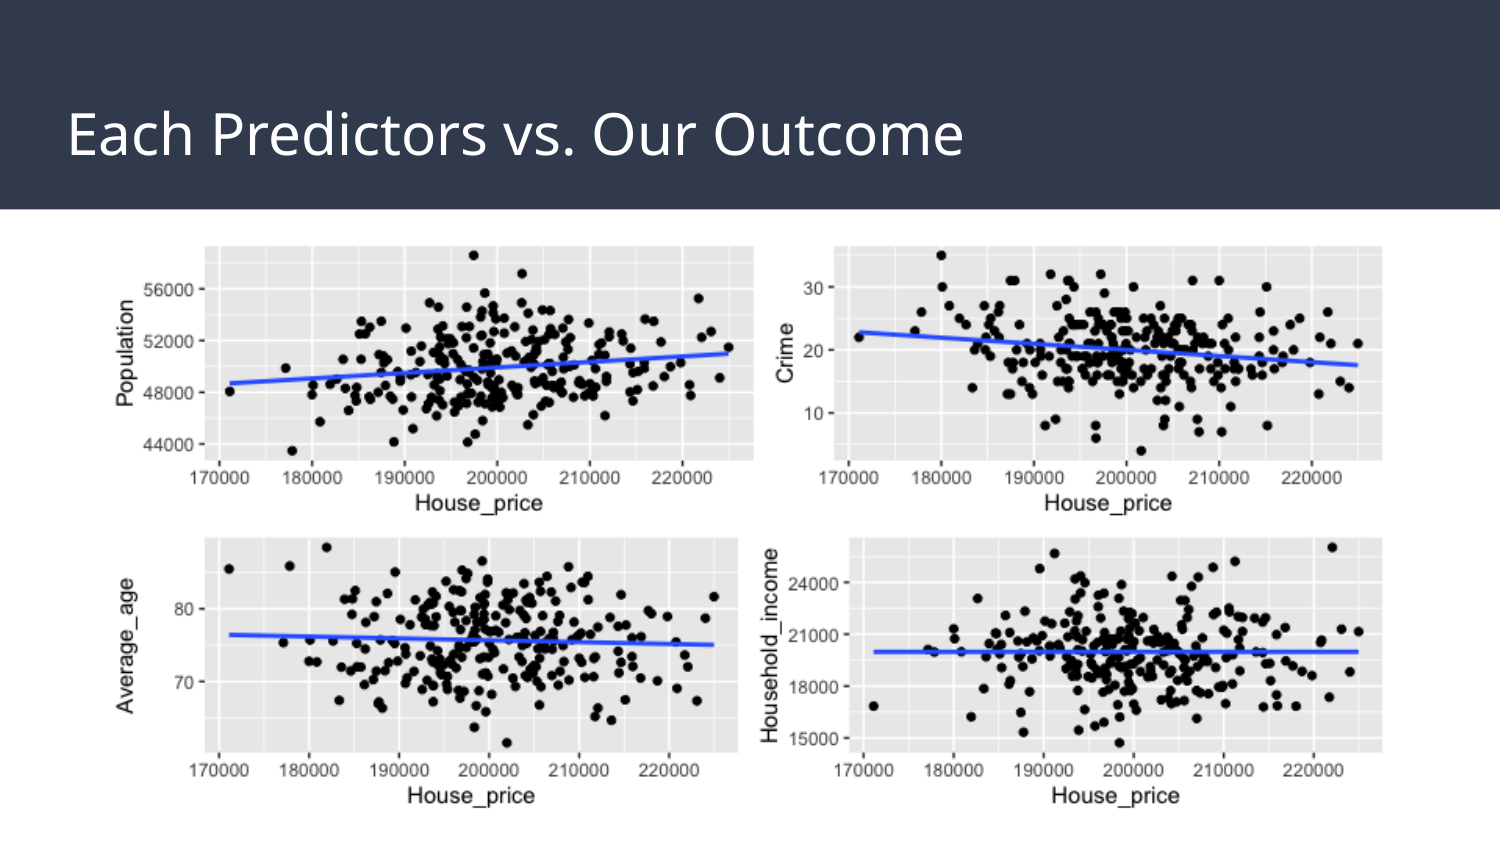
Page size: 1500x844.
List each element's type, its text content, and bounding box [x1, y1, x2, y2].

picture [94, 223, 1406, 830]
title Each Predictors vs. Our Outcome [51, 82, 1449, 185]
